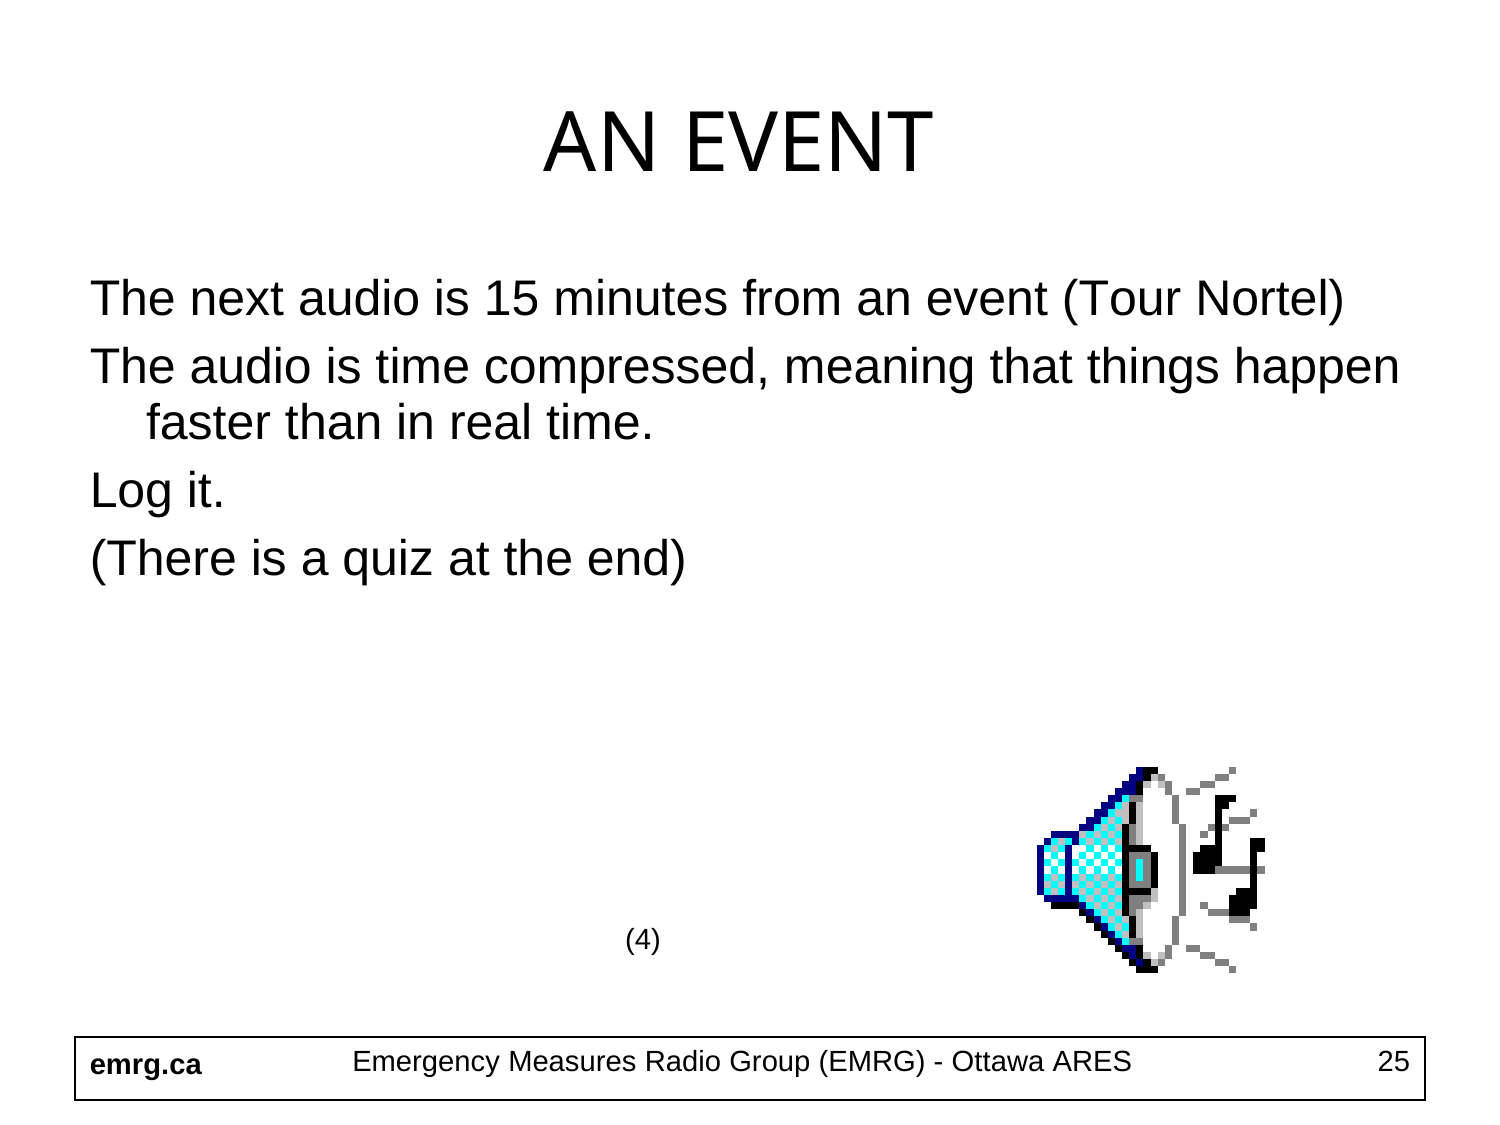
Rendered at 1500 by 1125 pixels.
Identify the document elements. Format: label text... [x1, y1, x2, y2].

title AN EVENT [75, 45, 1426, 233]
list The next audio is 15 minutes from an event (Tour Nortel) The audio is time compressed, meaning that things happen faster than in real time. Log it. (There is a quiz at the end) [75, 262, 1426, 1006]
picture [1037, 760, 1265, 988]
text_box (4) [610, 912, 1037, 963]
